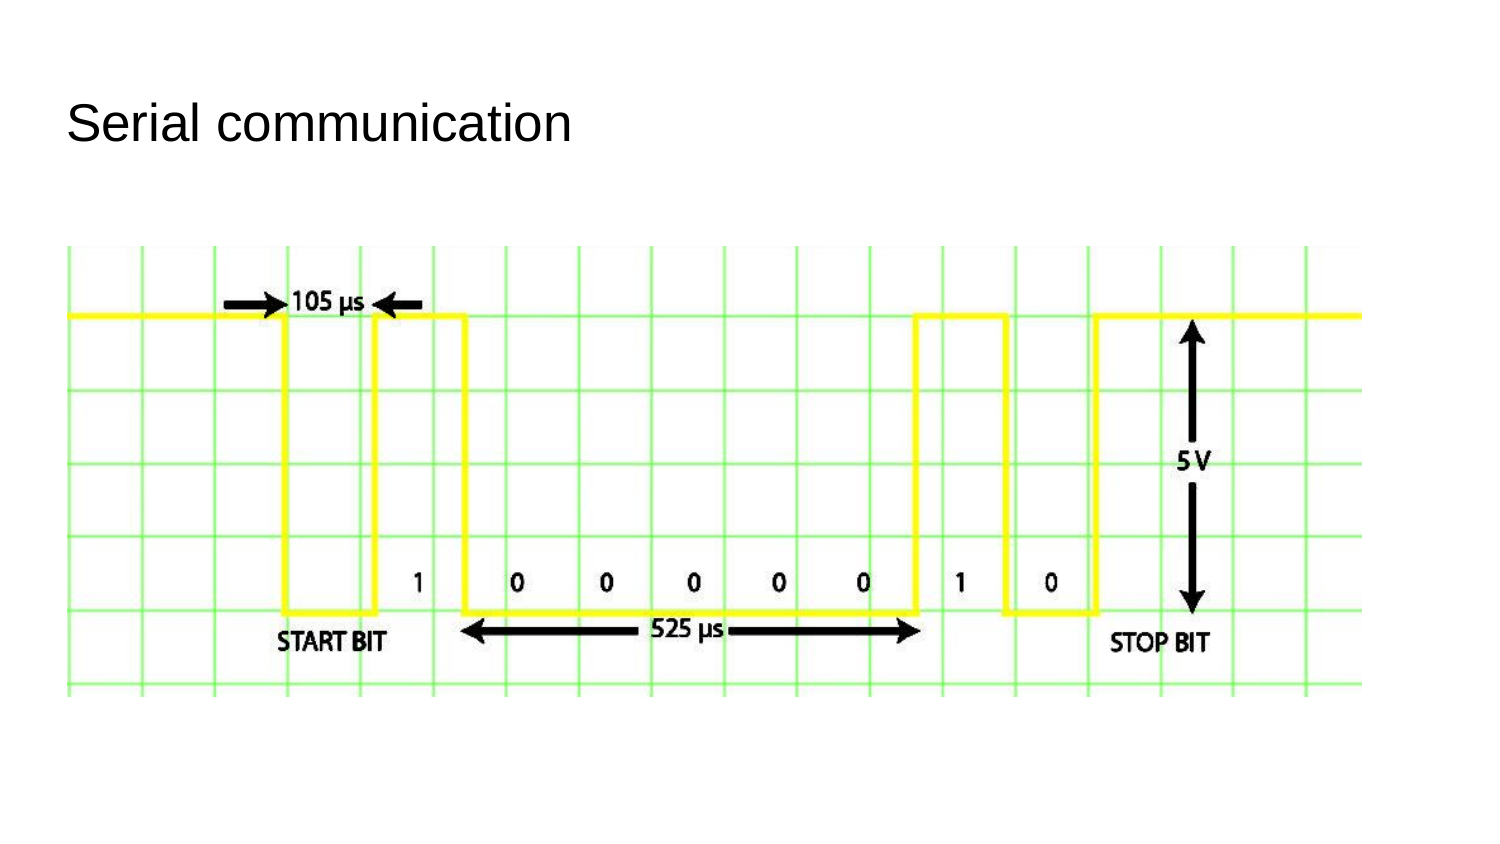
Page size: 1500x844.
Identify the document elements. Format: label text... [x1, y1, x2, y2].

picture [67, 246, 1362, 697]
title Serial communication [51, 72, 1449, 167]
